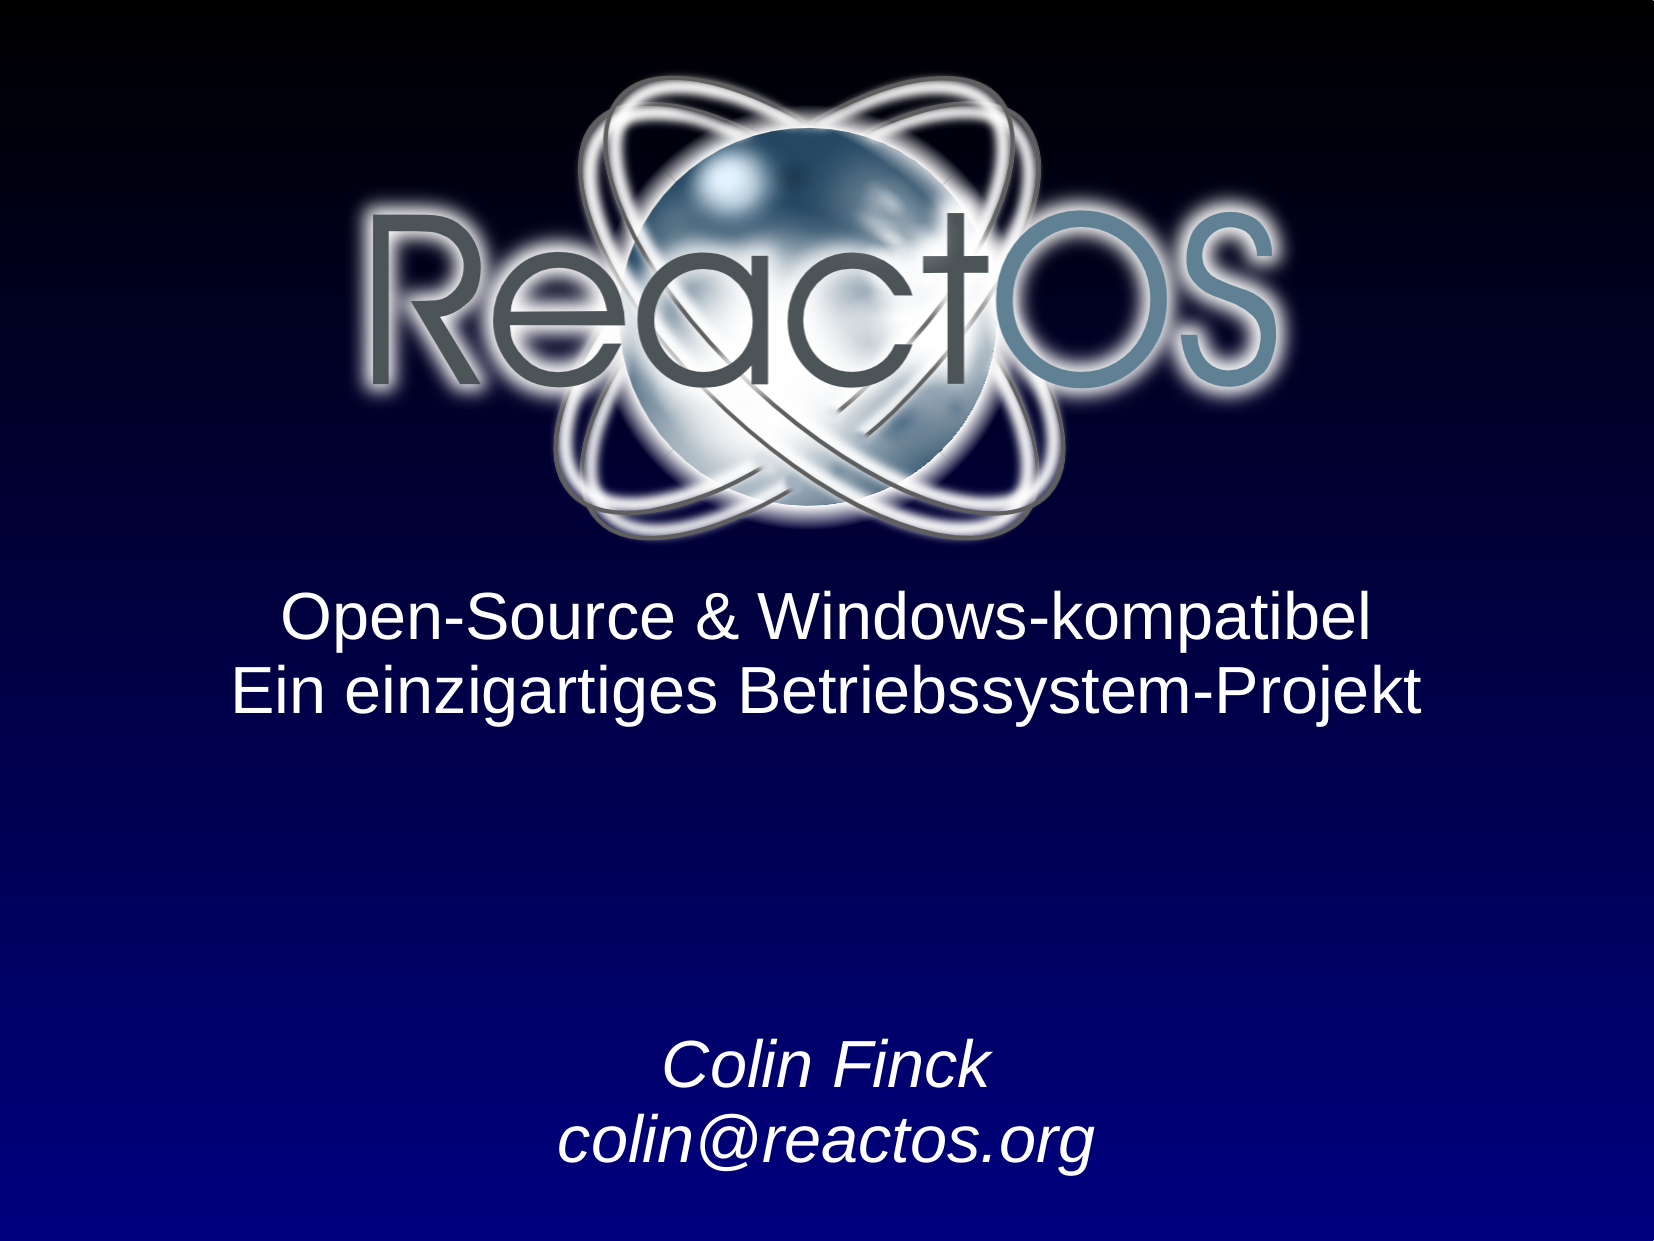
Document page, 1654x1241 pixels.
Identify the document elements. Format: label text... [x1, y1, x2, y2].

picture [326, 37, 1327, 578]
subtitle Open-Source & Windows-kompatibel Ein einzigartiges Betriebssystem-Projekt Colin Finck colin@reactos.org [82, 578, 1571, 1193]
